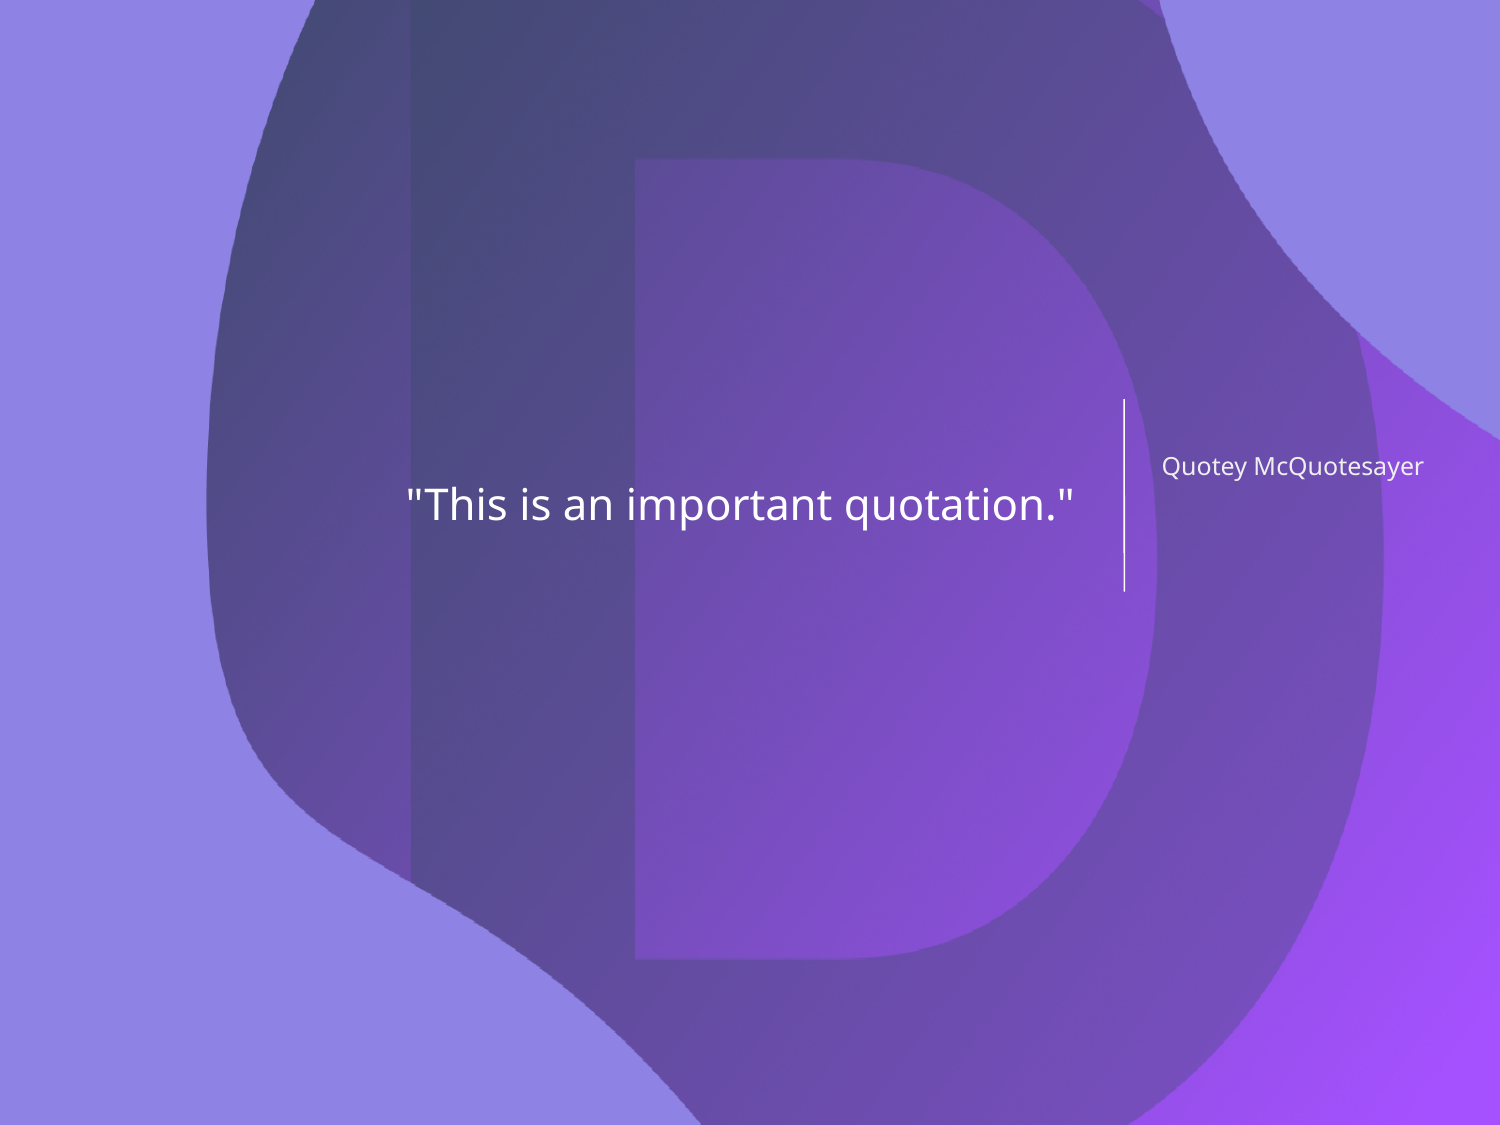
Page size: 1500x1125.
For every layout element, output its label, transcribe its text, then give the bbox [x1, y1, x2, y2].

list Quotey McQuotesayer [1161, 440, 1441, 539]
picture [0, 0, 1500, 1125]
title "This is an important quotation." [310, 354, 1075, 652]
